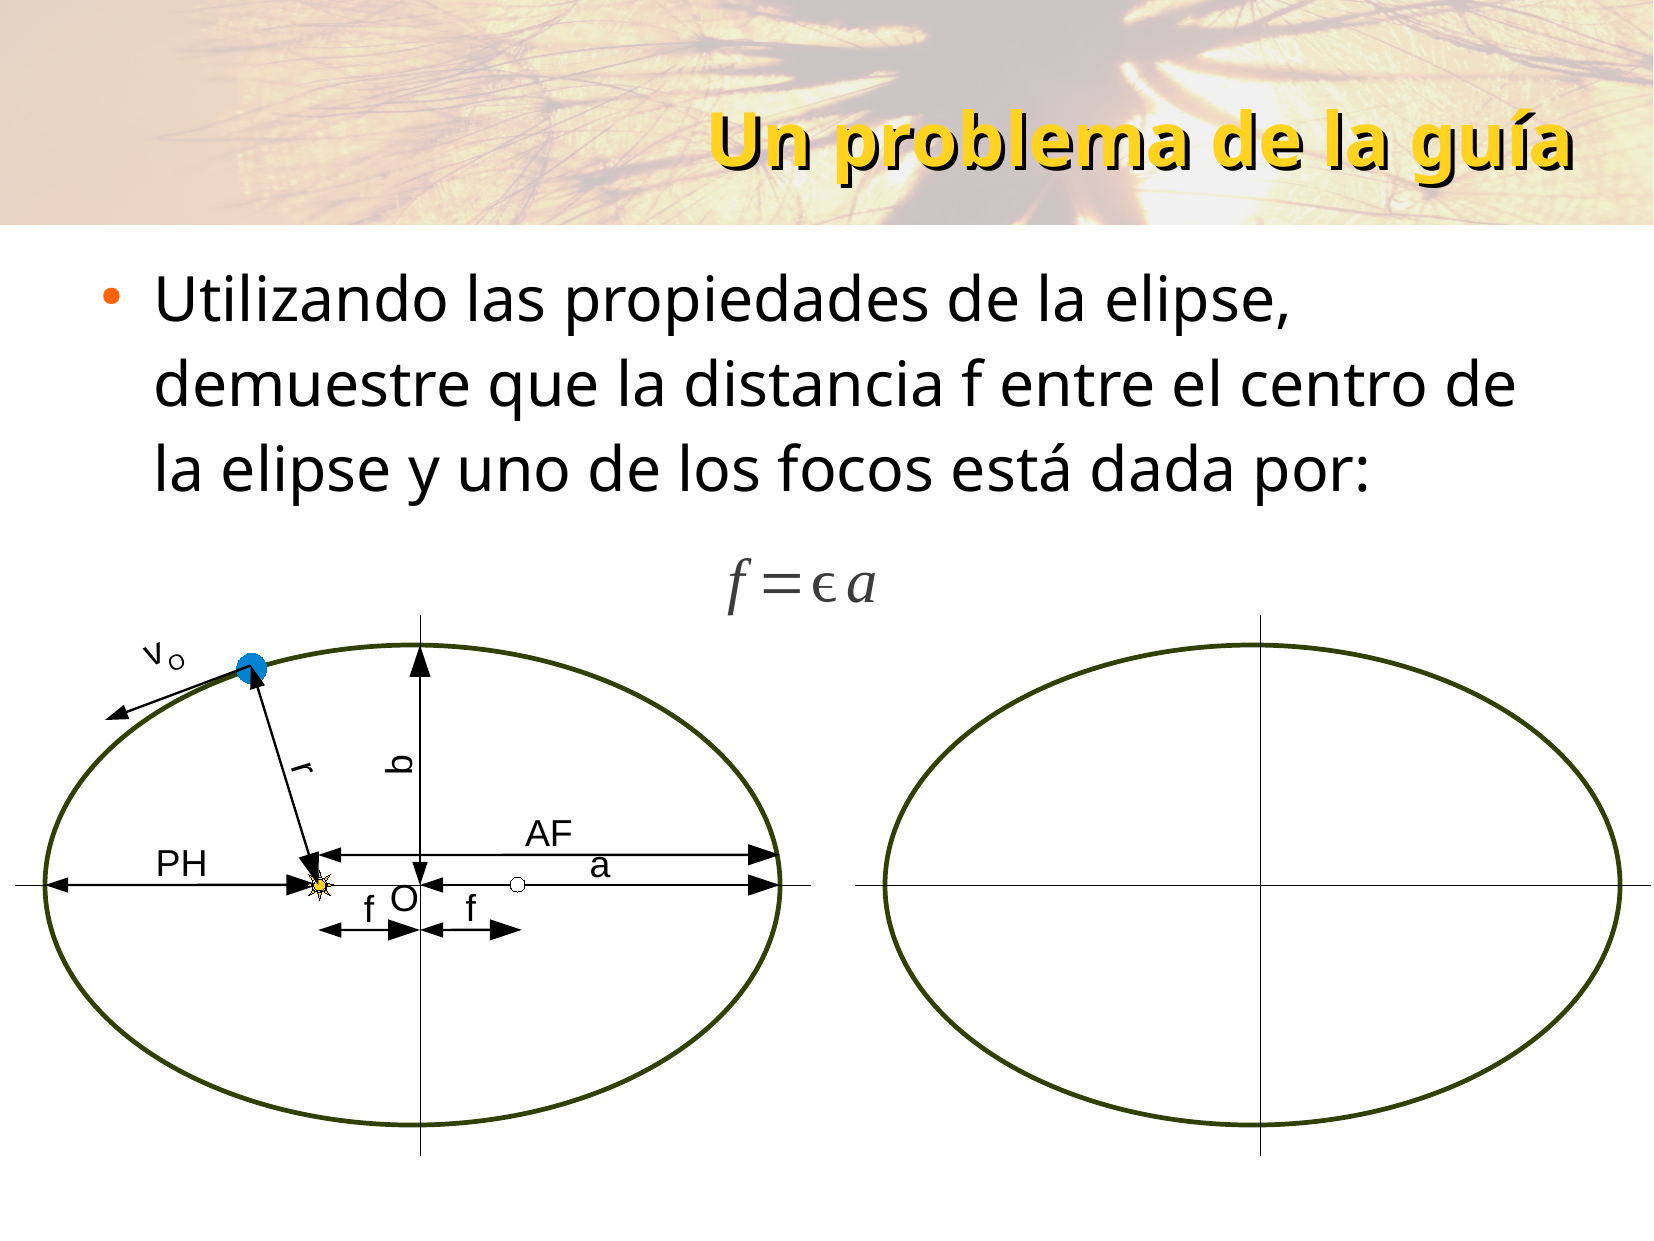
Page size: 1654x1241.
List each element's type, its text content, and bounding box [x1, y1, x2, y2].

chart [720, 545, 886, 616]
text_box [885, 645, 1260, 885]
text_box [236, 645, 419, 854]
title Un problema de la guía [86, 49, 1576, 226]
text_box [1261, 886, 1621, 1125]
list Utilizando las propiedades de la elipse, demuestre que la distancia f entre el centro de la elipse y uno de los focos está dada por: [82, 255, 1571, 1171]
picture [0, 0, 1654, 225]
text_box [45, 668, 420, 1126]
text_box [421, 645, 777, 853]
text_box [594, 867, 604, 875]
text_box [1261, 645, 1621, 885]
text_box O [373, 870, 436, 927]
text_box [885, 886, 1260, 1126]
text_box [421, 856, 781, 1125]
